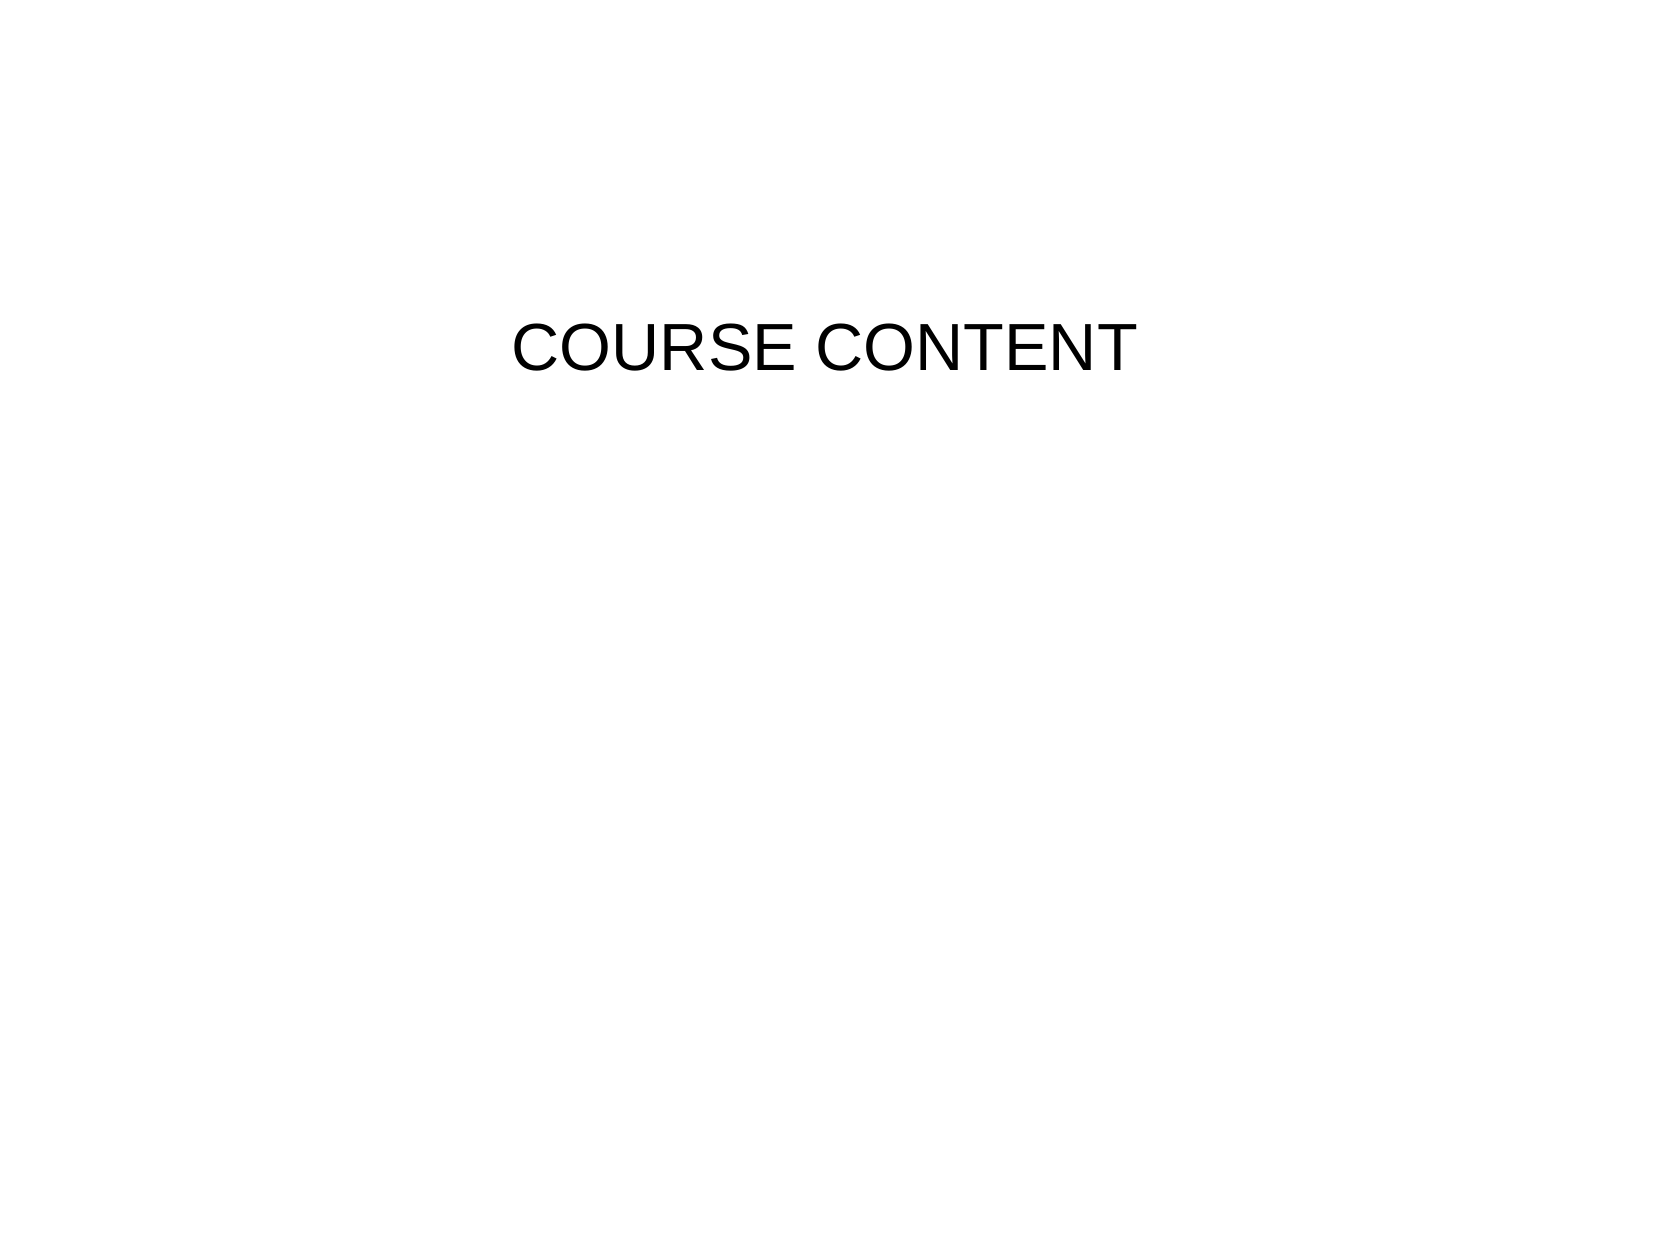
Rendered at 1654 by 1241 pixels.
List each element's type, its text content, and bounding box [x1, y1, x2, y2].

subtitle COURSE CONTENT [37, 7, 1613, 1233]
